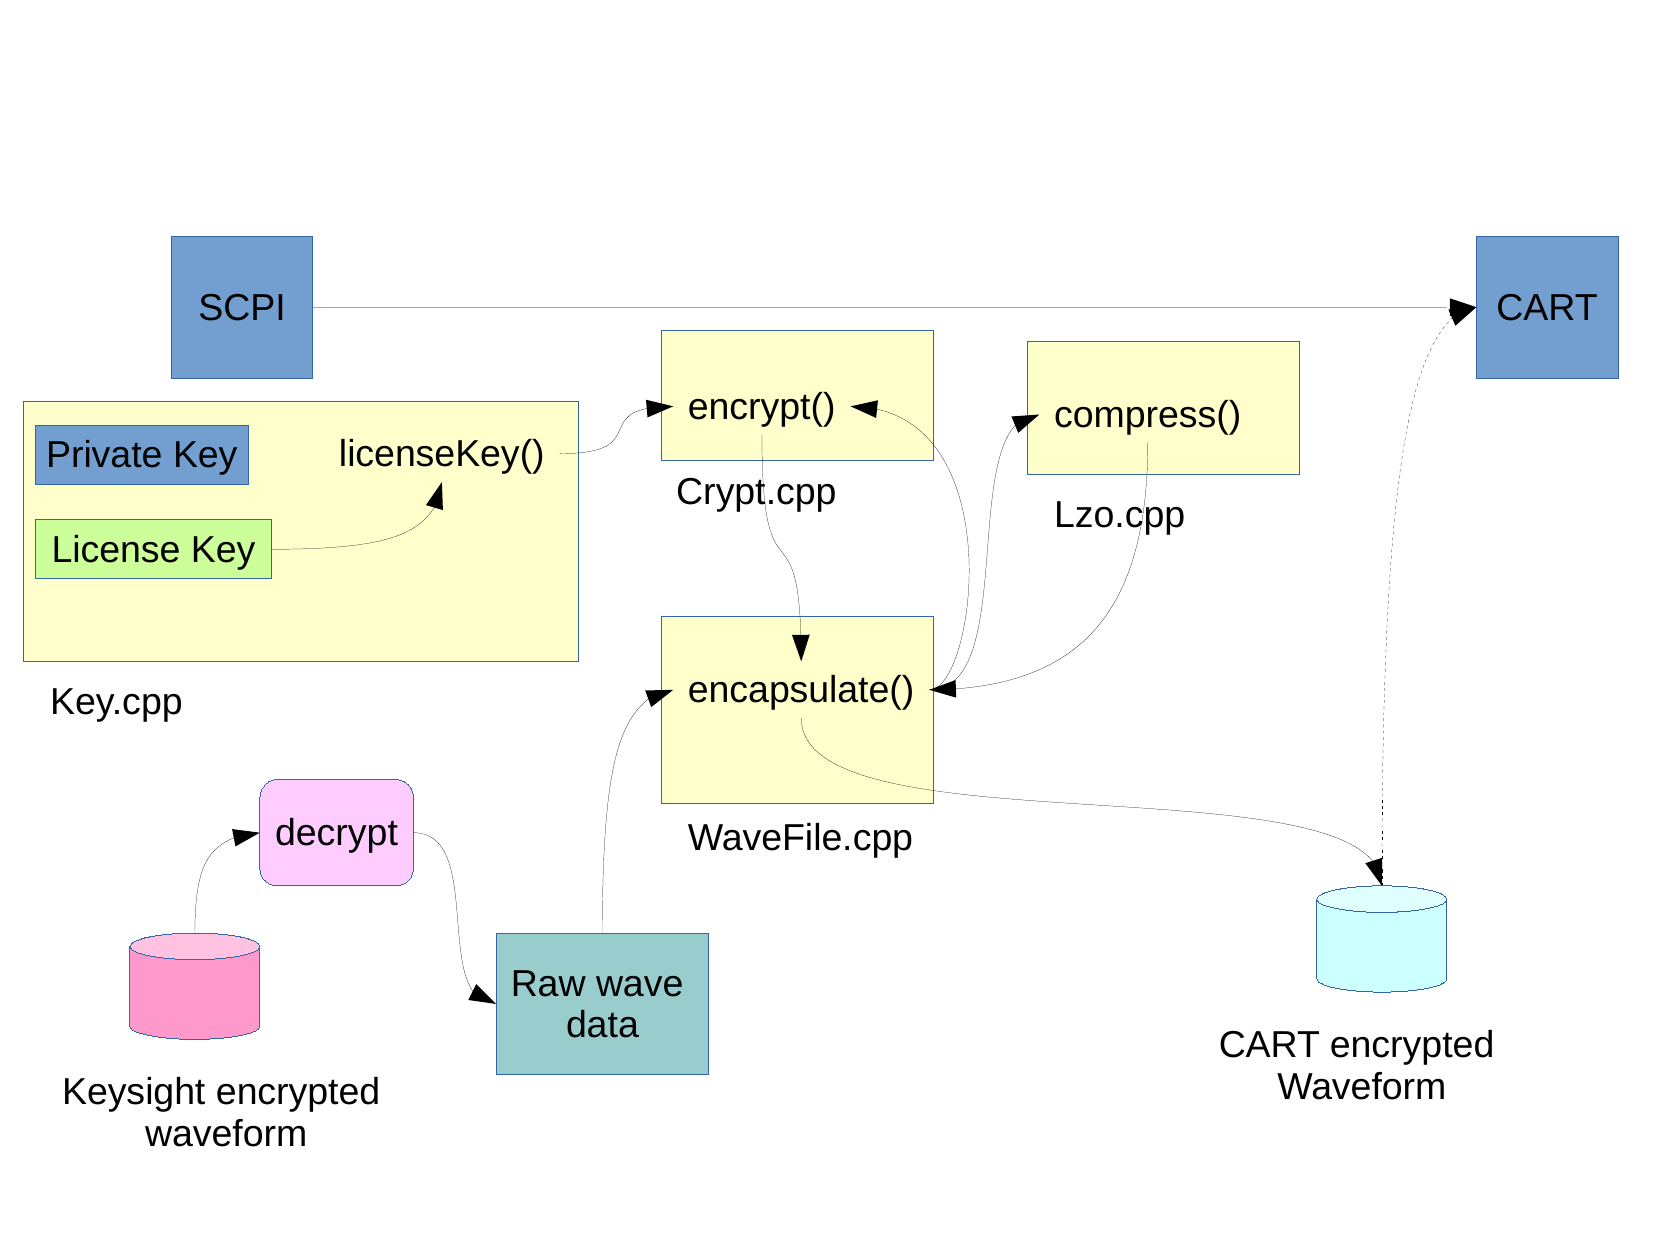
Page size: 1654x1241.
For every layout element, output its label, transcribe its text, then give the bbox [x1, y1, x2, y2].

text_box Crypt.cpp [763, 462, 852, 520]
text_box [661, 691, 934, 804]
text_box Keysight encrypted waveform [47, 1062, 406, 1162]
text_box CART [1476, 236, 1619, 379]
text_box Lzo.cpp [1138, 486, 1201, 544]
text_box Key.cpp [35, 673, 198, 731]
text_box SCPI [171, 236, 313, 379]
text_box [661, 616, 800, 690]
text_box [802, 691, 934, 790]
text_box [801, 616, 934, 689]
text_box [23, 401, 579, 662]
text_box Private Key [35, 425, 249, 485]
text_box compress() [1039, 386, 1257, 443]
text_box Lzo.cpp [1039, 486, 1145, 544]
text_box [1316, 900, 1447, 993]
text_box Raw wave data [496, 933, 709, 1075]
text_box [129, 947, 260, 1040]
text_box [1027, 416, 1147, 475]
text_box encrypt() [673, 377, 851, 435]
text_box CART encrypted Waveform [1204, 1015, 1520, 1115]
text_box [1027, 341, 1300, 475]
text_box licenseKey() [324, 425, 560, 483]
text_box decrypt [259, 779, 414, 886]
text_box [661, 330, 934, 444]
text_box [661, 407, 762, 461]
text_box WaveFile.cpp [673, 809, 929, 869]
text_box encapsulate() [673, 661, 930, 719]
text_box [763, 407, 934, 461]
text_box Crypt.cpp [661, 462, 767, 520]
text_box License Key [35, 519, 272, 579]
